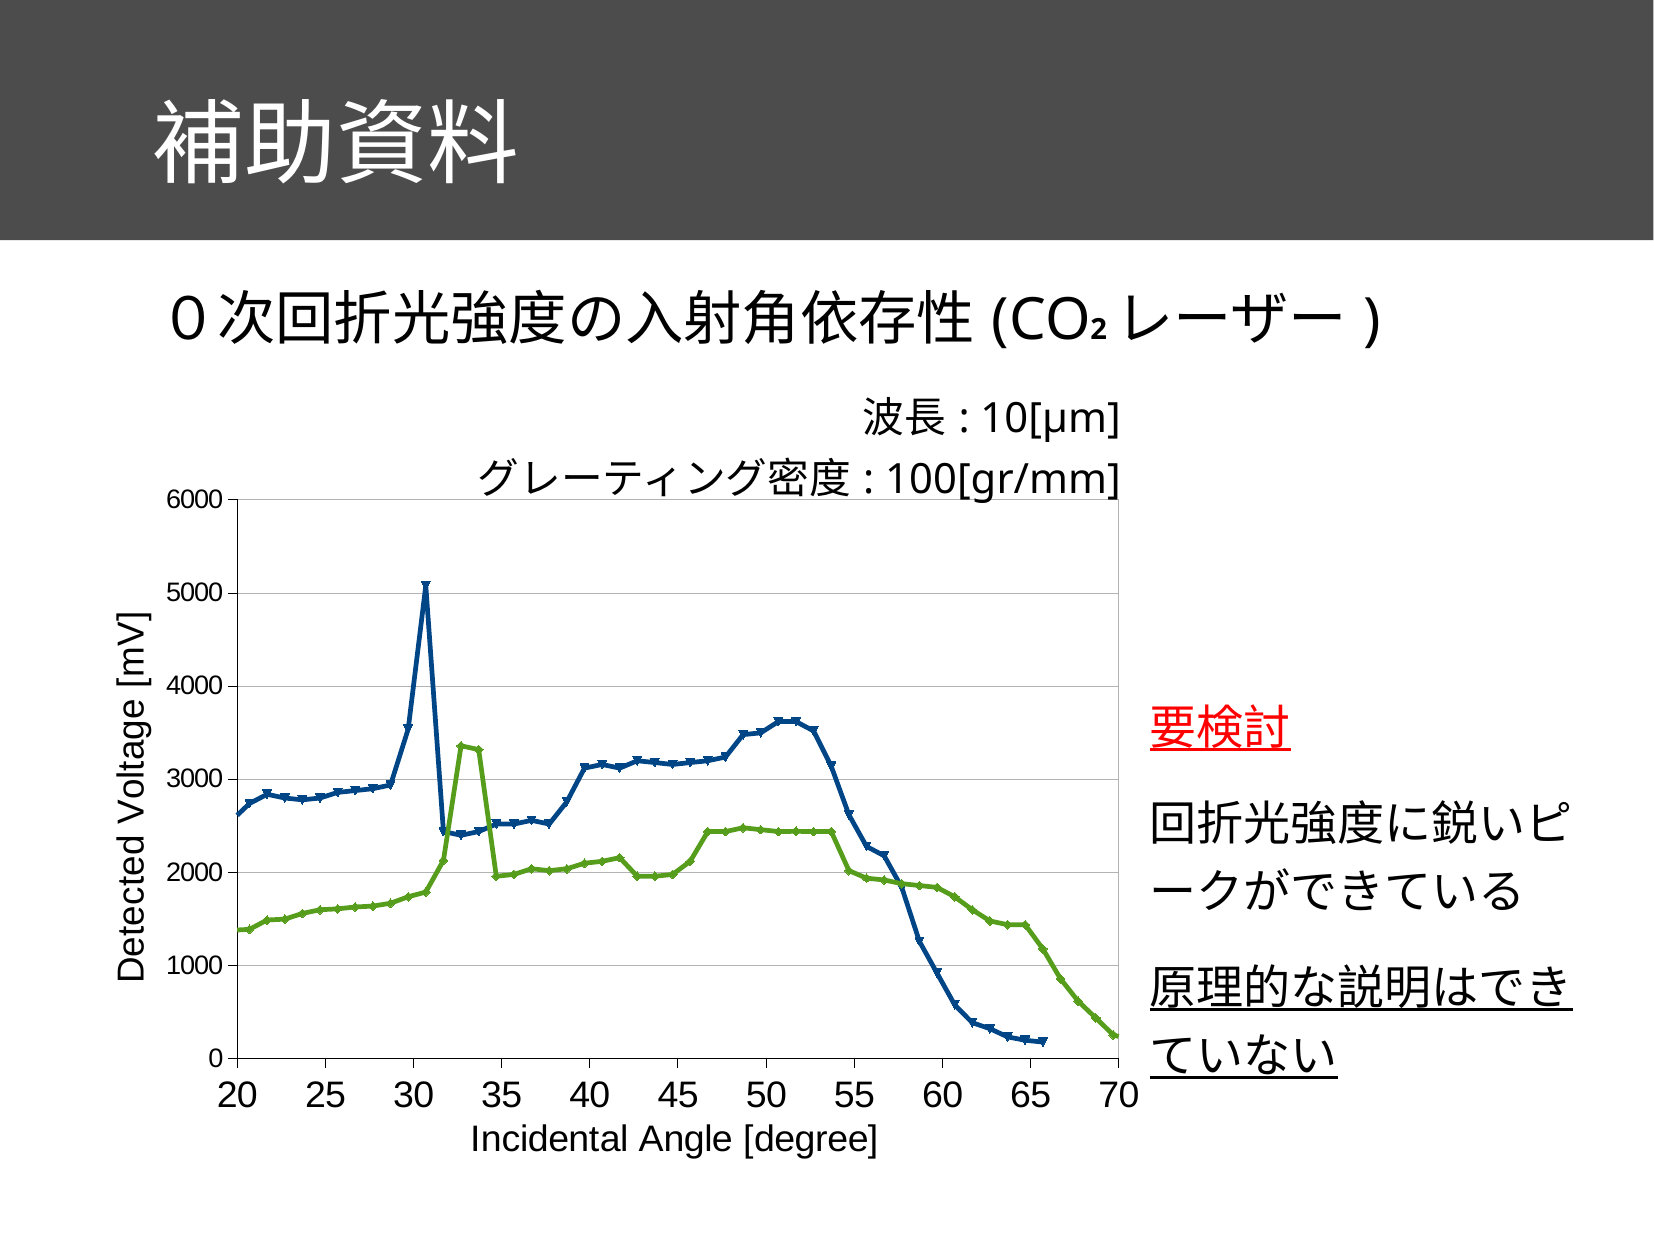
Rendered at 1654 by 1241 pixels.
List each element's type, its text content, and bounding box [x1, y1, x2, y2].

list ０次回折光強度の入射角依存性(CO2レーザー) [88, 272, 1551, 391]
list 波長: 10[μm] グレーティング密度: 100[gr/mm] [340, 384, 1121, 565]
list 要検討 回折光強度に鋭いピークができている 原理的な説明はできていない [1083, 690, 1576, 1111]
title 補助資料 [152, 32, 1641, 241]
text_box [0, 0, 1654, 241]
chart [97, 480, 1141, 1171]
